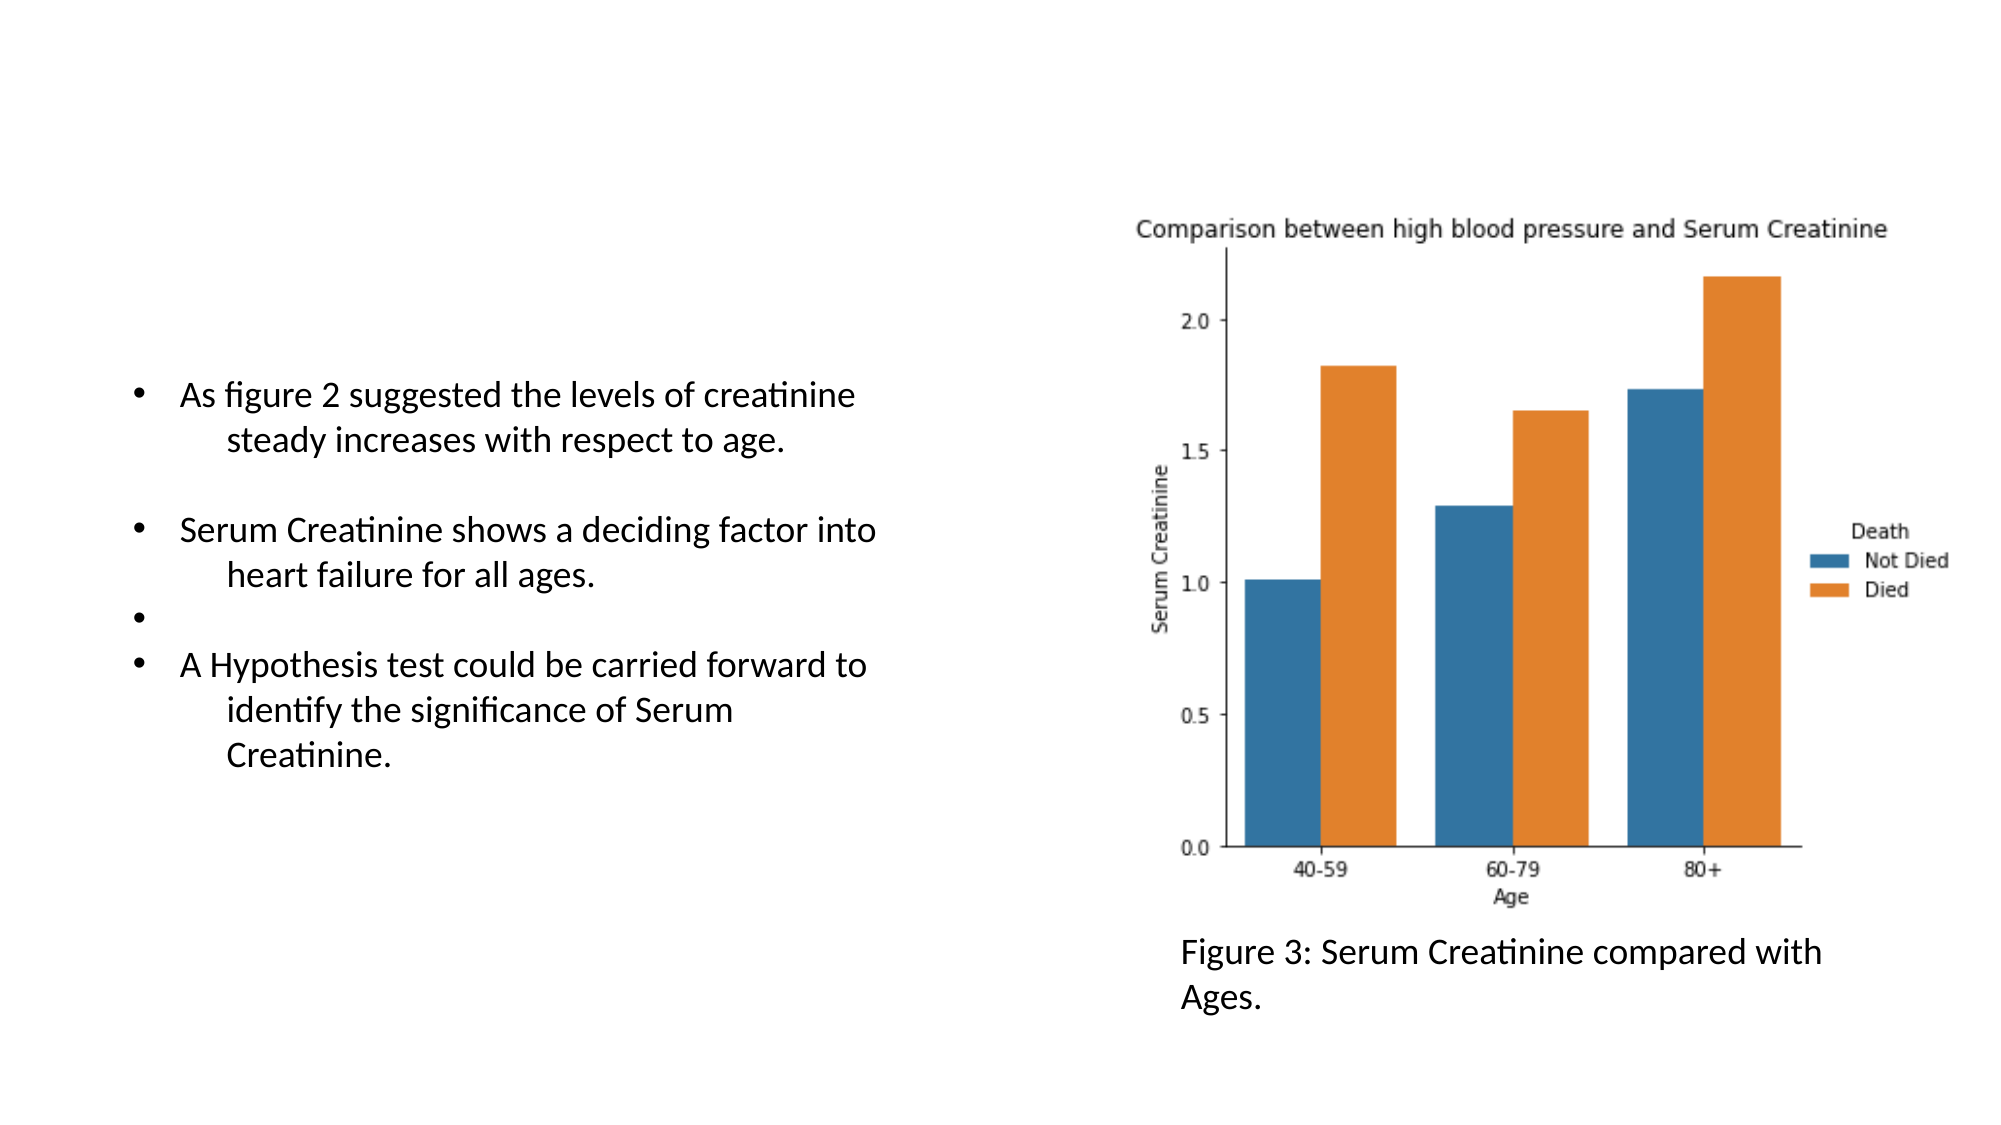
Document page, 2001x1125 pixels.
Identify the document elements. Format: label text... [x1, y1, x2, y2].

text_box As figure 2 suggested the levels of creatinine steady increases with respect to age. Serum Creatinine shows a deciding factor into heart failure for all ages. A Hypothesis test could be carried forward to identify the significance of Serum Creatinine. [117, 362, 916, 742]
picture [1123, 205, 1966, 920]
text_box Figure 3: Serum Creatinine compared with Ages. [1165, 919, 1863, 1026]
